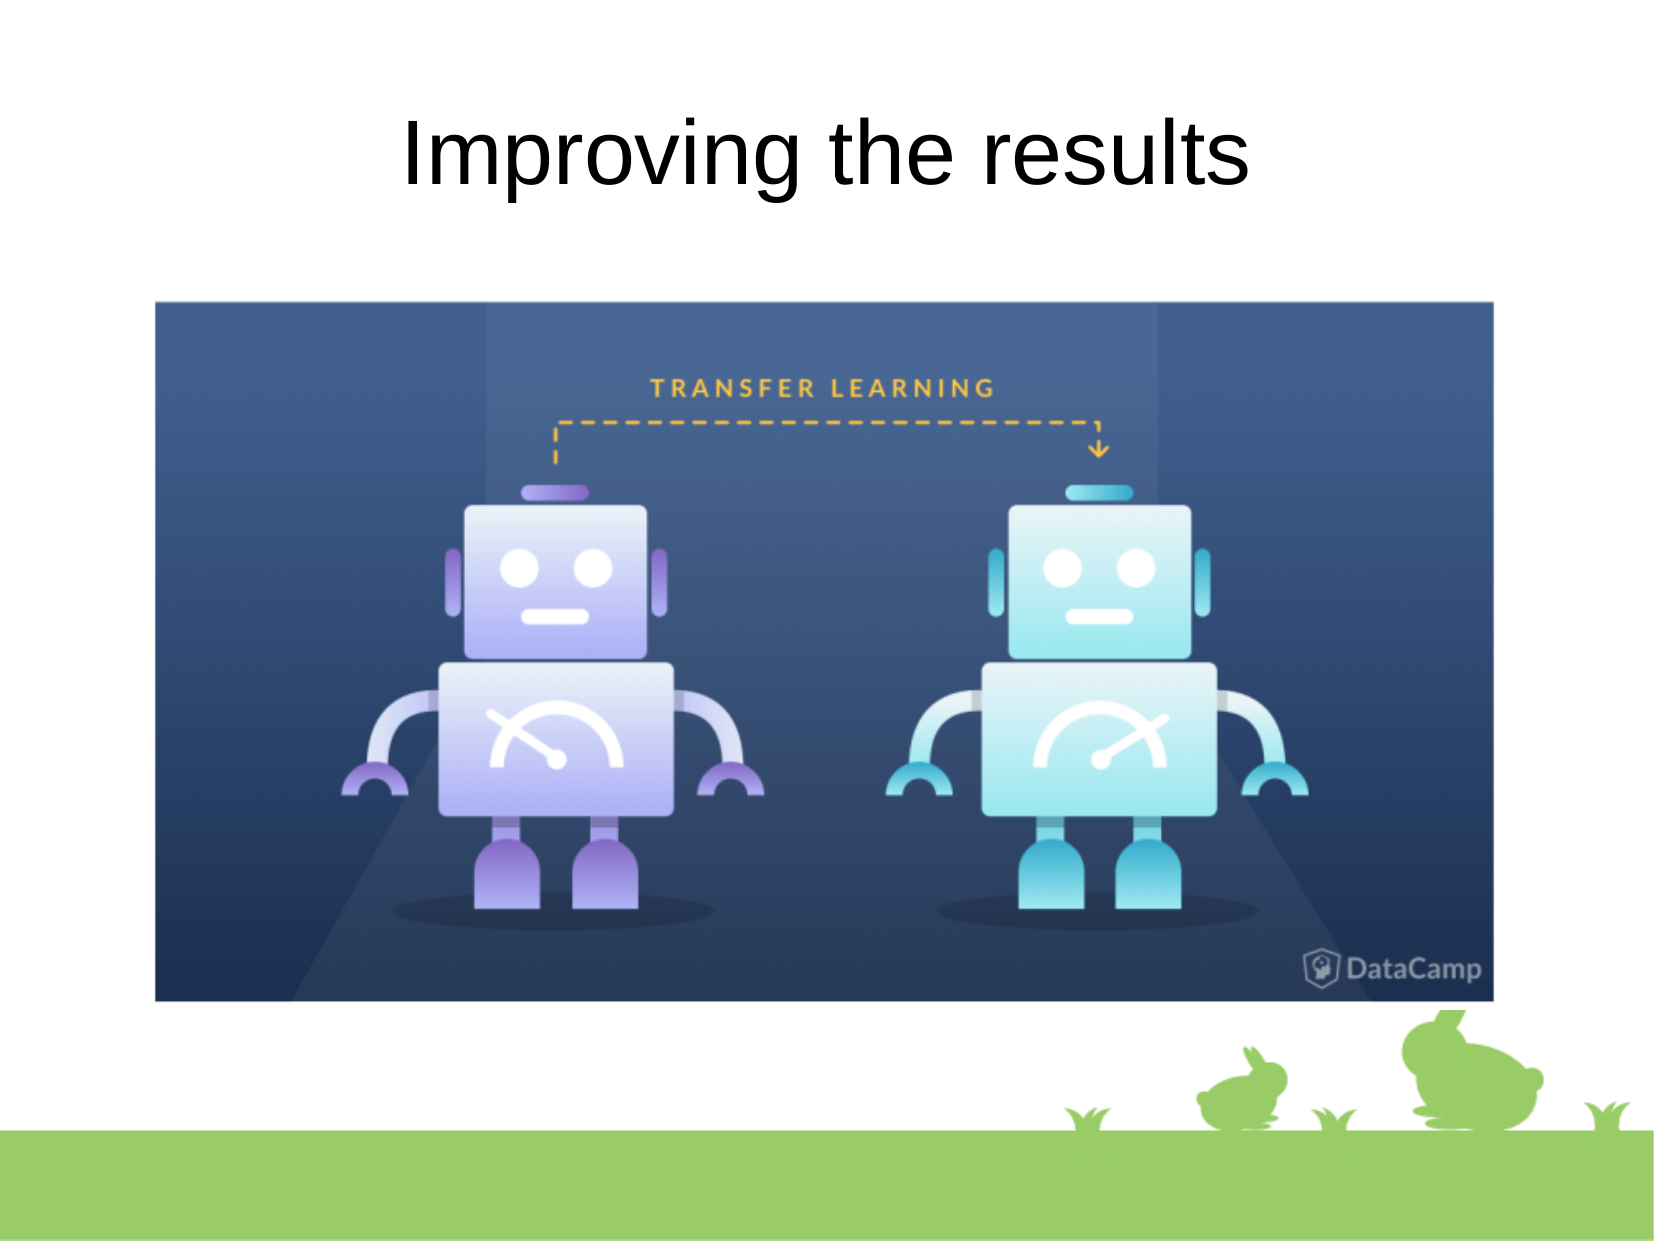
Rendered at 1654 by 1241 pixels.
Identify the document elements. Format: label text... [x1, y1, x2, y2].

title Improving the results [82, 49, 1571, 257]
picture [0, 0, 1654, 1241]
